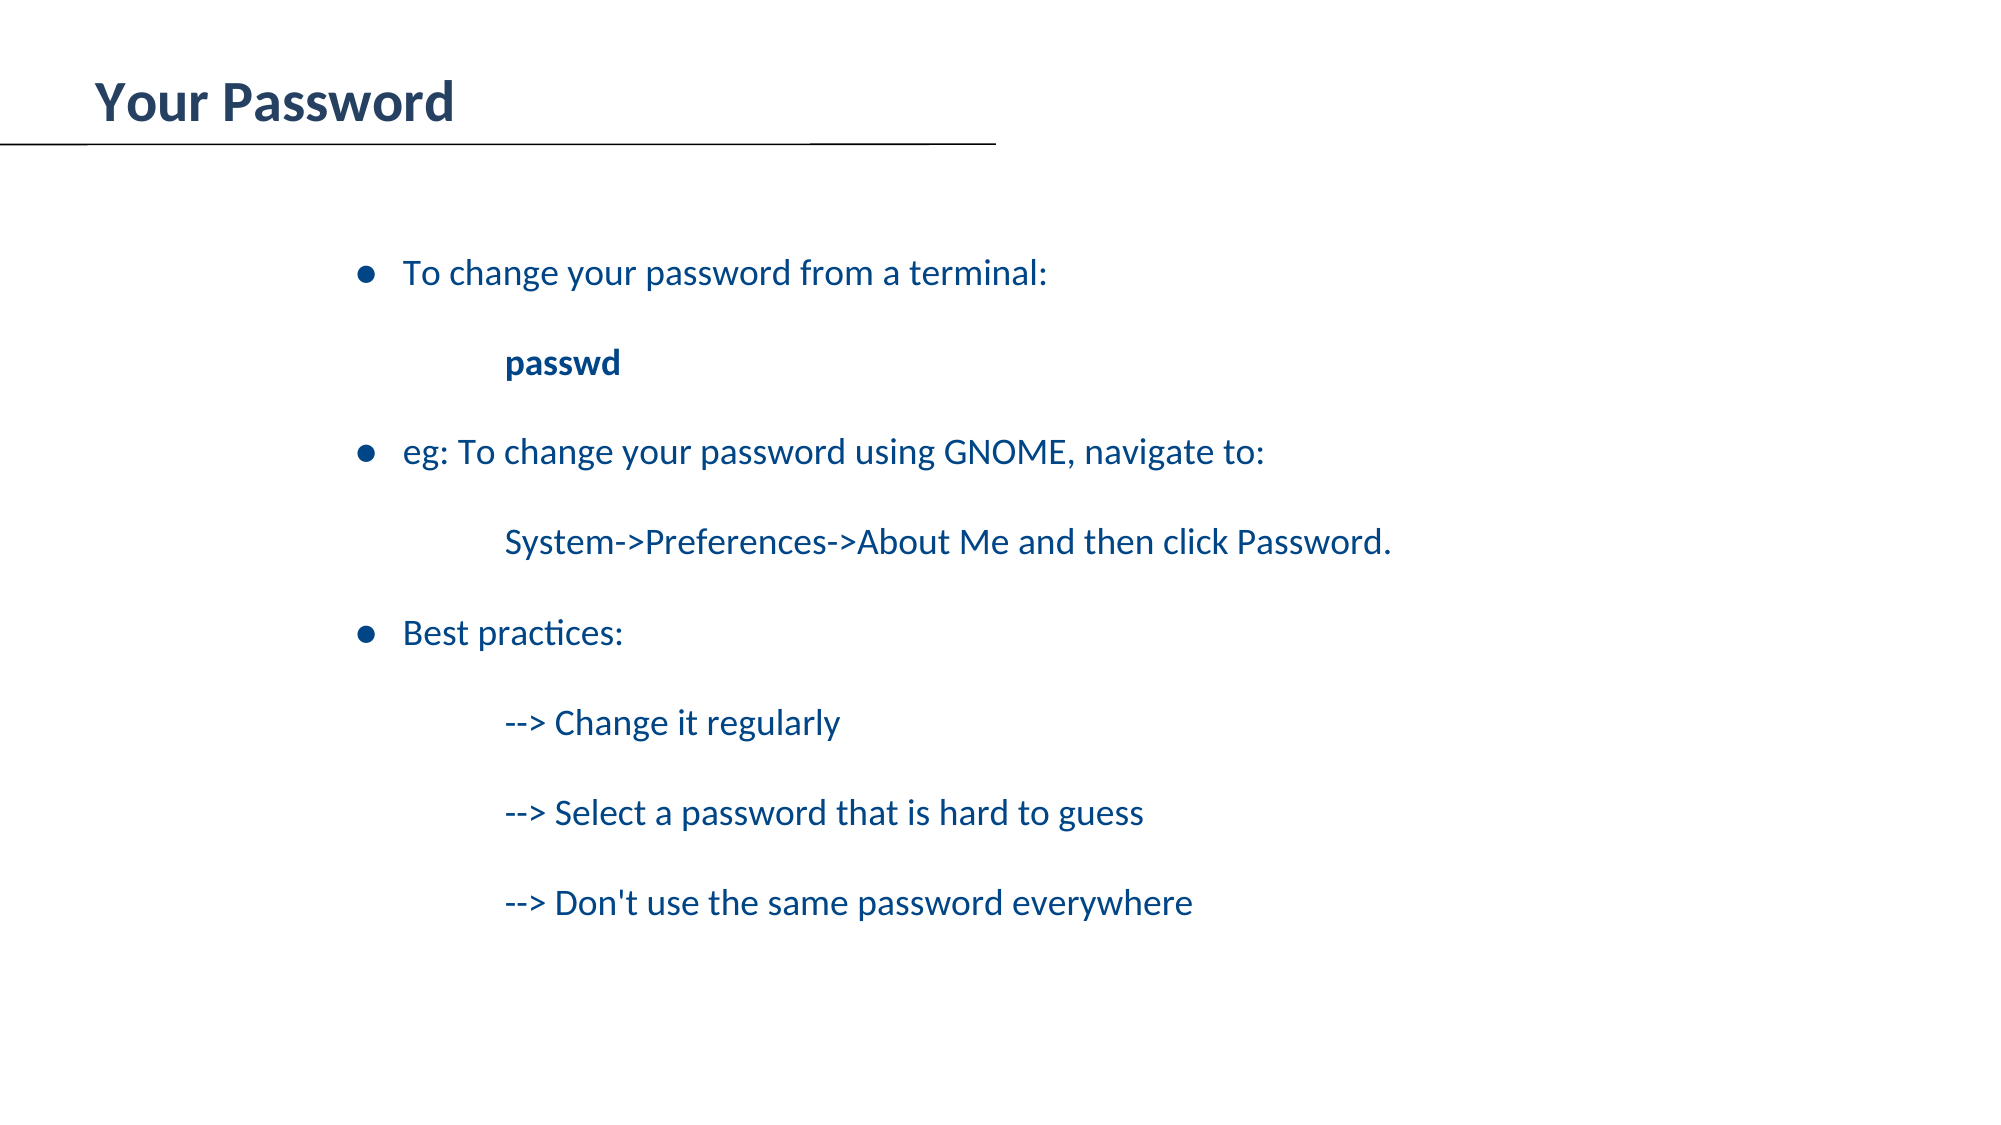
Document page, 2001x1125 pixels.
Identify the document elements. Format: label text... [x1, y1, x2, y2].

text_box ● To change your password from a terminal: passwd ● eg: To change your password using GNOME, navigate to: System->Preferences->About Me and then click Password. ● Best practices: --> Change it regularly --> Select a password that is hard to guess --> Don't use the same password everywhere [339, 195, 1292, 938]
text_box Your Password [81, 54, 1131, 141]
